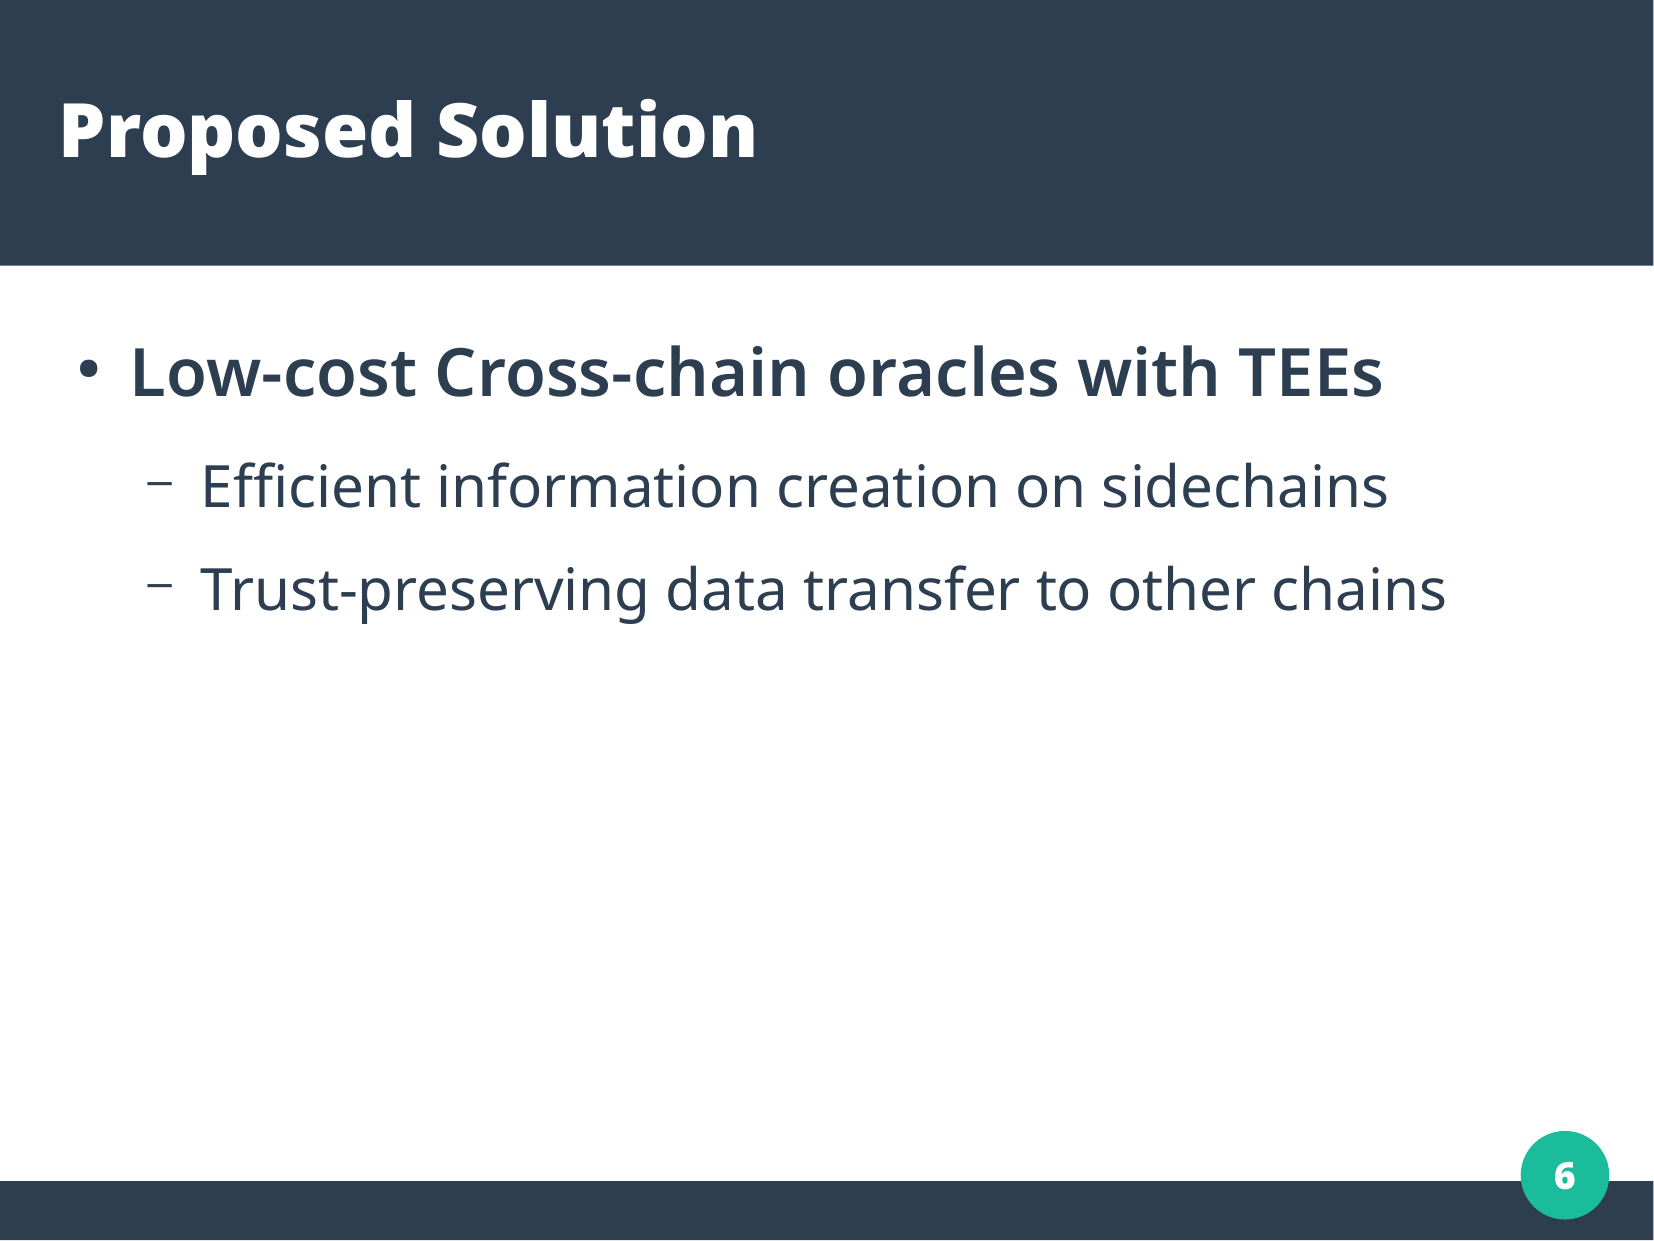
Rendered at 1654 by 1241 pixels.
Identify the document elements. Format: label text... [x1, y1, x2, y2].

list Low-cost Cross-chain oracles with TEEs Efficient information creation on sidechains Trust-preserving data transfer to other chains [59, 324, 1595, 1152]
title Proposed Solution [59, 49, 1595, 207]
